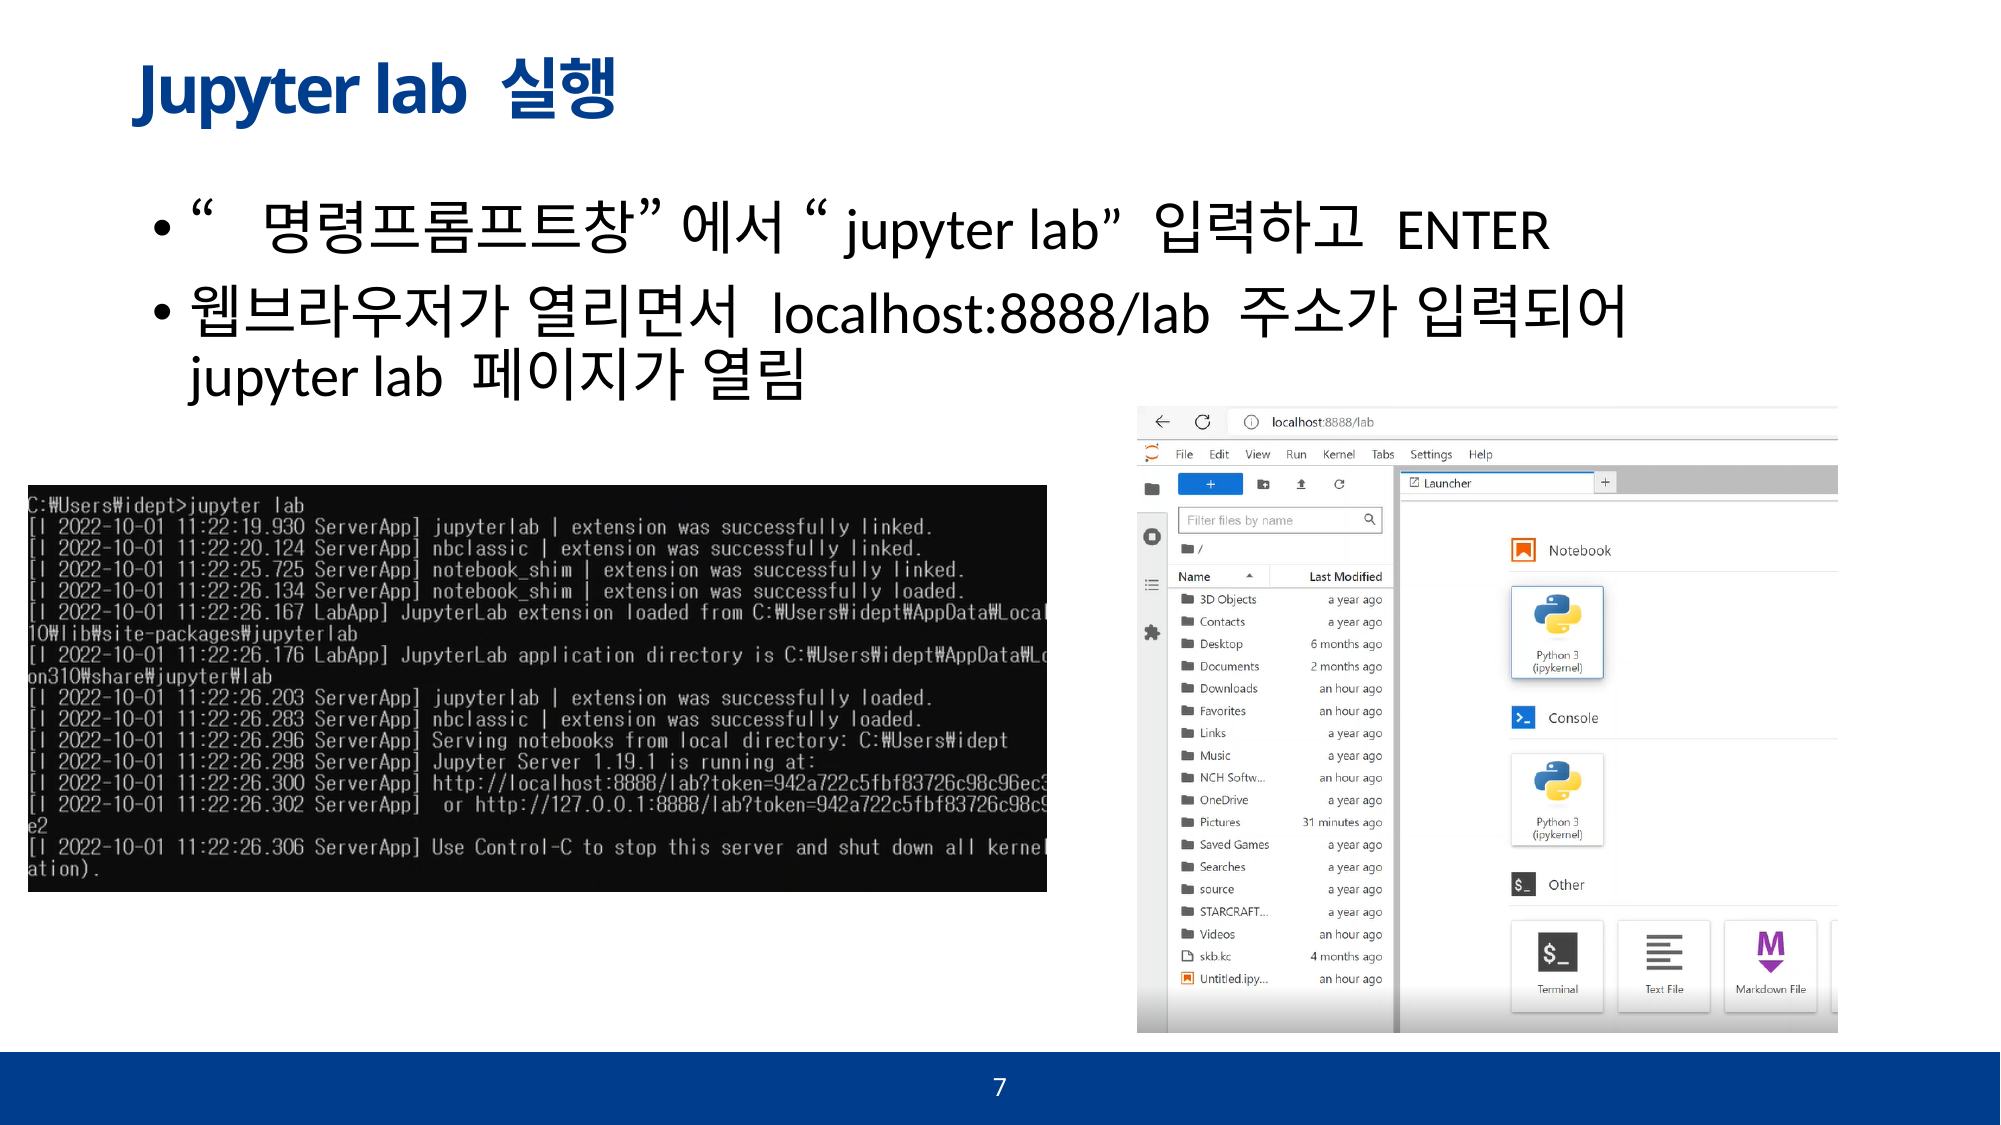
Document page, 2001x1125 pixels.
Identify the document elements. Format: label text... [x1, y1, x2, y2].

list “명령프롬프트창” 에서 “jupyter lab” 입력하고 ENTER 웹브라우저가 열리면서 localhost:8888/lab 주소가 입력되어 jupyter lab 페이지가 열림 [137, 192, 1863, 1014]
title Jupyter lab 실행 [137, 55, 1863, 129]
picture [1137, 406, 1838, 1033]
picture [28, 485, 1047, 892]
